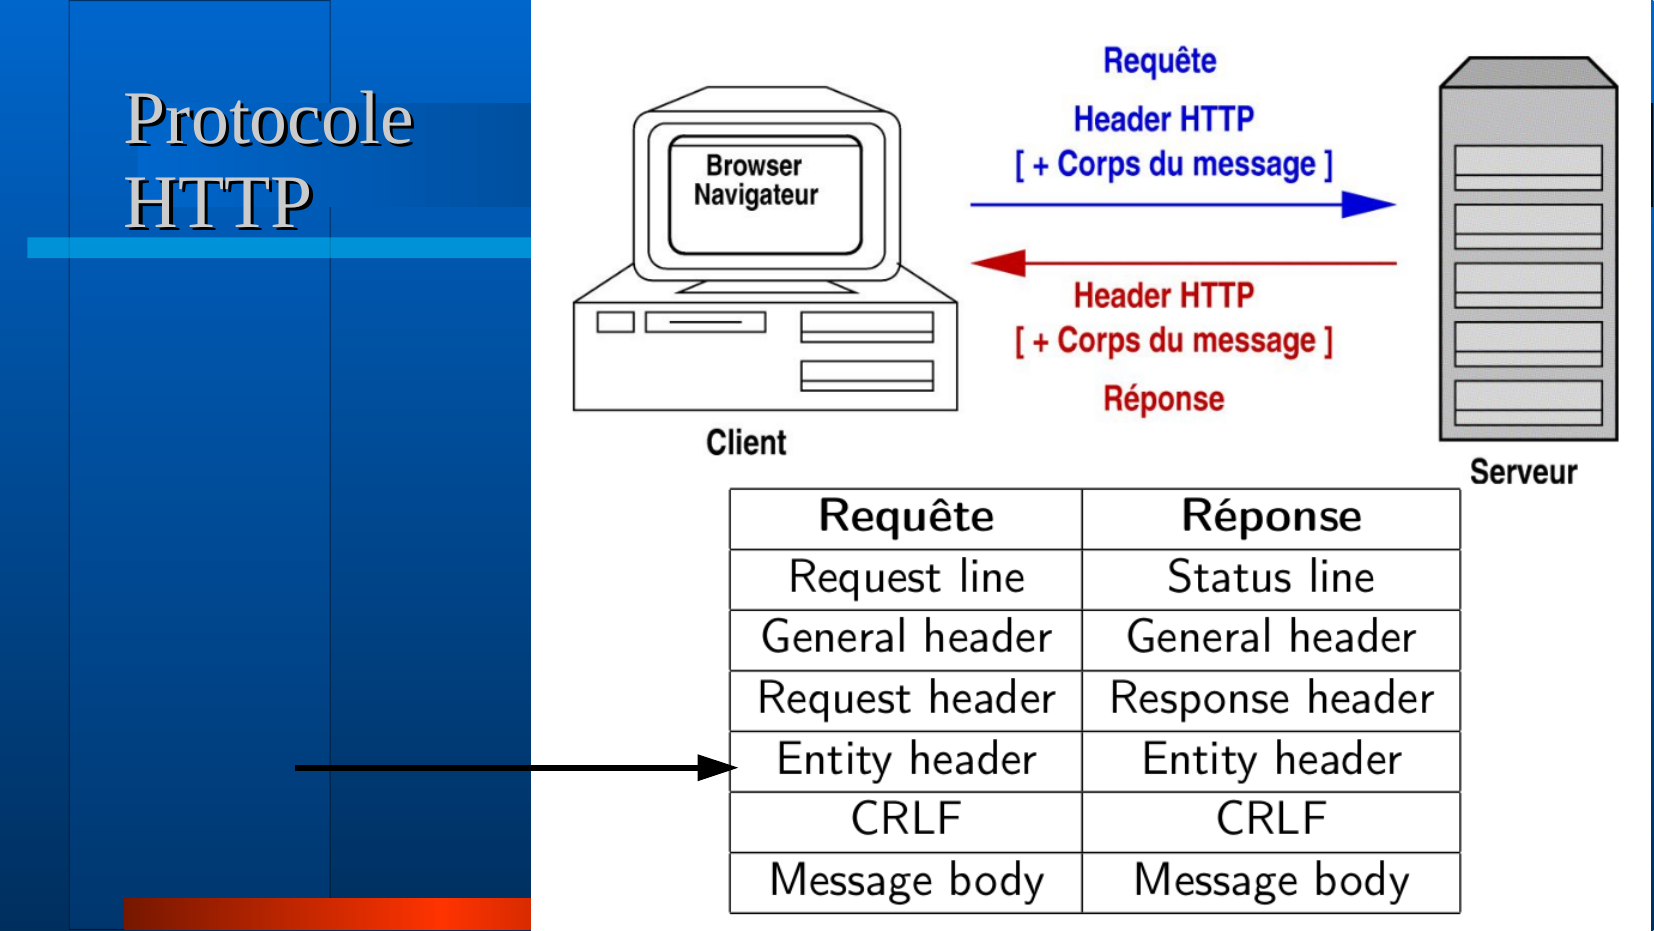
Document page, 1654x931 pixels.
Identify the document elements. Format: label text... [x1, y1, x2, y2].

title Protocole HTTP [123, 62, 531, 258]
picture [531, 0, 1651, 931]
